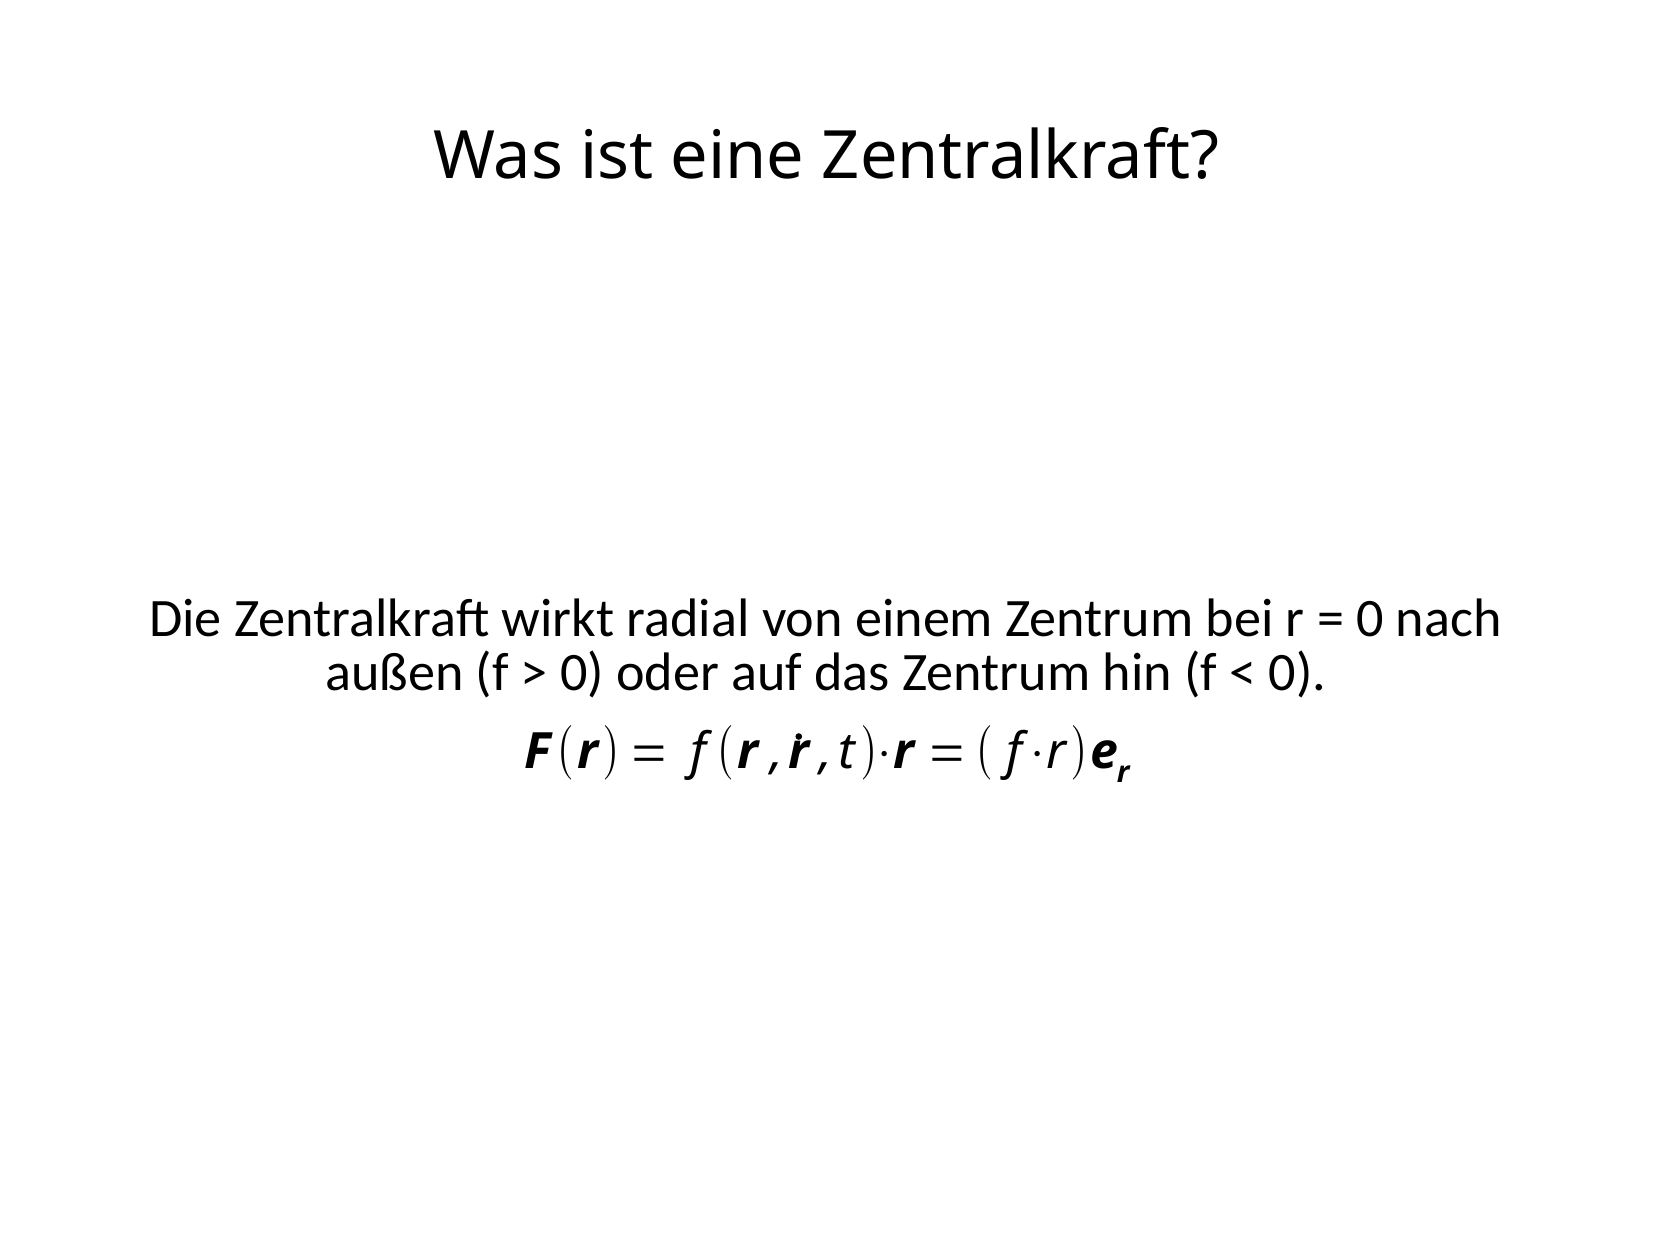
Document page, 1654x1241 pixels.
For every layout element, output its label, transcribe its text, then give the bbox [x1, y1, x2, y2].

chart [516, 721, 1137, 791]
title Was ist eine Zentralkraft? [82, 49, 1571, 257]
subtitle Die Zentralkraft wirkt radial von einem Zentrum bei r = 0 nach außen (f > 0) oder auf das Zentrum hin (f < 0). [82, 290, 1571, 1010]
